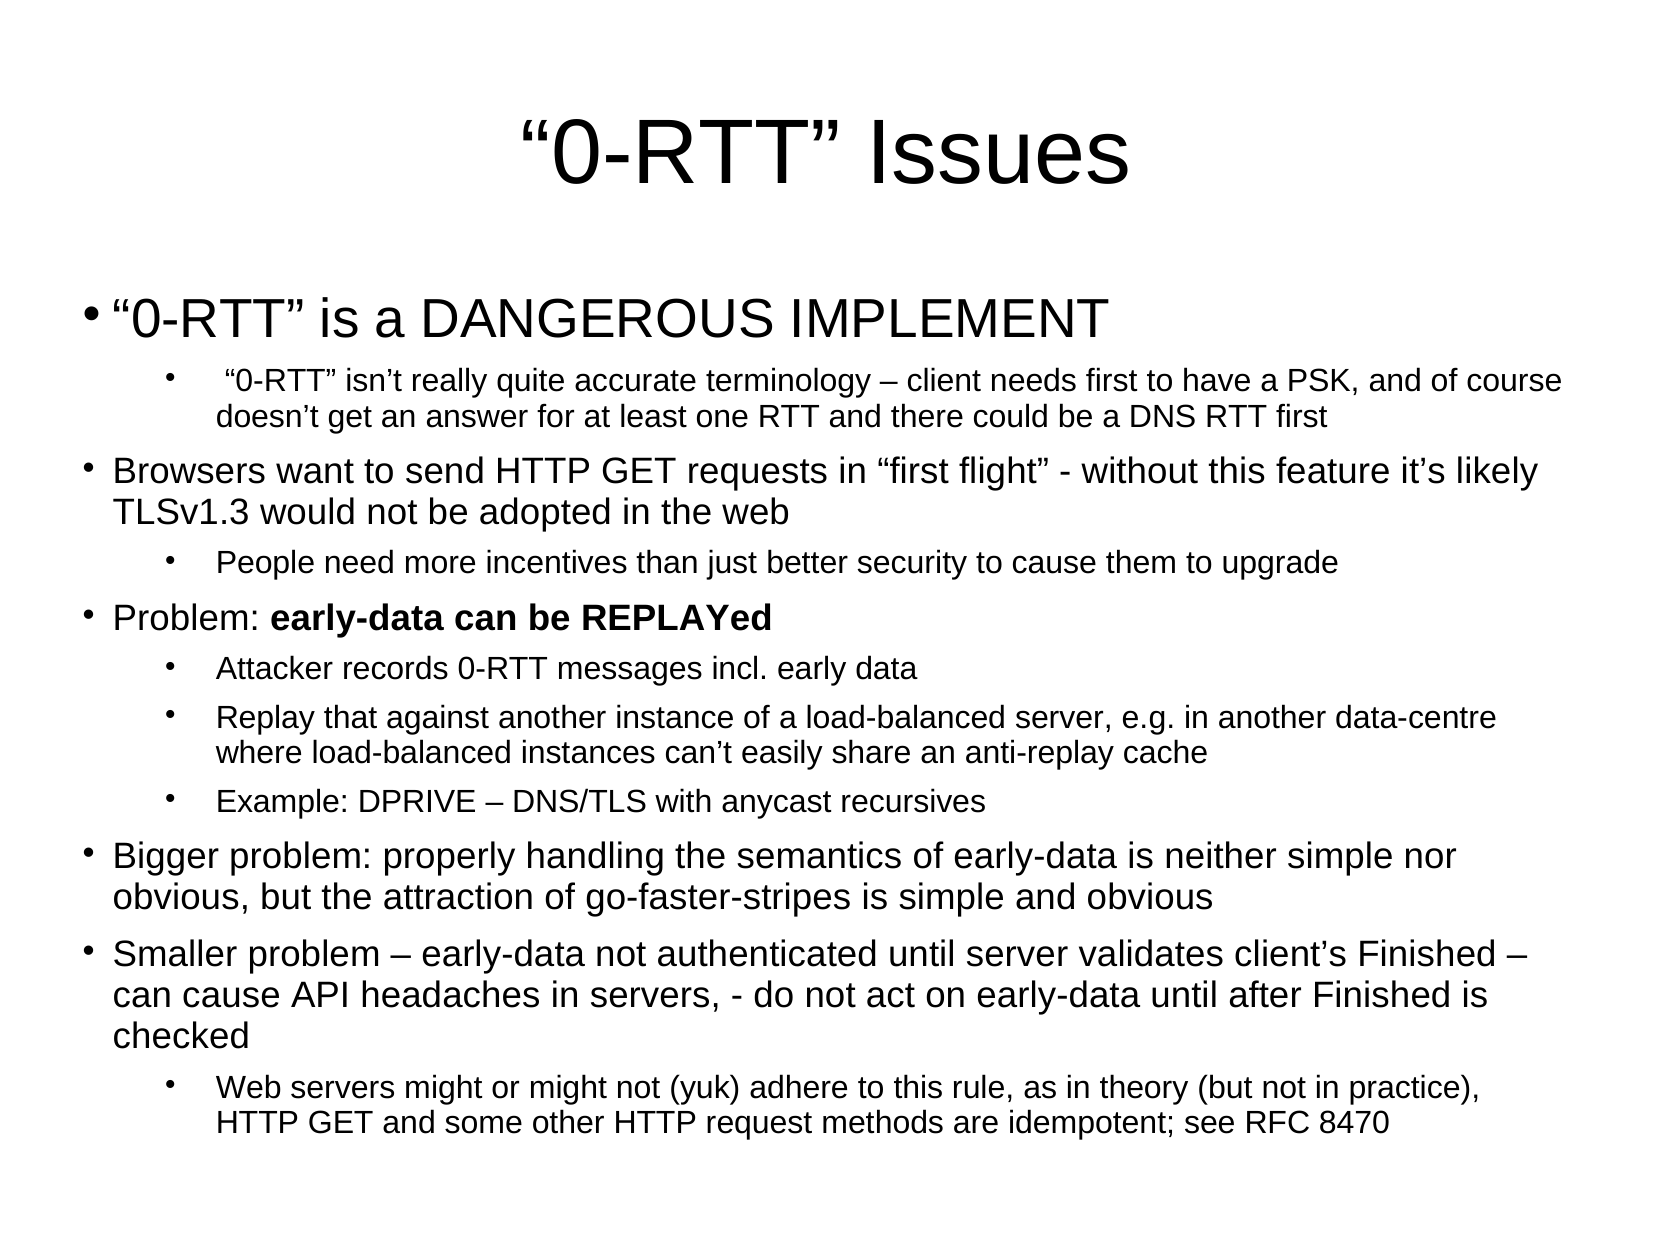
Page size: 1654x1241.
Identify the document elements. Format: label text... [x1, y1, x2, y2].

list “0-RTT” is a DANGEROUS IMPLEMENT “0-RTT” isn’t really quite accurate terminology – client needs first to have a PSK, and of course doesn’t get an answer for at least one RTT and there could be a DNS RTT first Browsers want to send HTTP GET requests in “first flight” - without this feature it’s likely TLSv1.3 would not be adopted in the web People need more incentives than just better security to cause them to upgrade Problem: early-data can be REPLAYed Attacker records 0-RTT messages incl. early data Replay that against another instance of a load-balanced server, e.g. in another data-centre where load-balanced instances can’t easily share an anti-replay cache Example: DPRIVE – DNS/TLS with anycast recursives Bigger problem: properly handling the semantics of early-data is neither simple nor obvious, but the attraction of go-faster-stripes is simple and obvious Smaller problem – early-data not authenticated until server validates client’s Finished – can cause API headaches in servers, - do not act on early-data until after Finished is checked Web servers might or might not (yuk) adhere to this rule, as in theory (but not in practice), HTTP GET and some other HTTP request methods are idempotent; see RFC 8470 [82, 284, 1571, 1152]
title “0-RTT” Issues [82, 49, 1571, 257]
